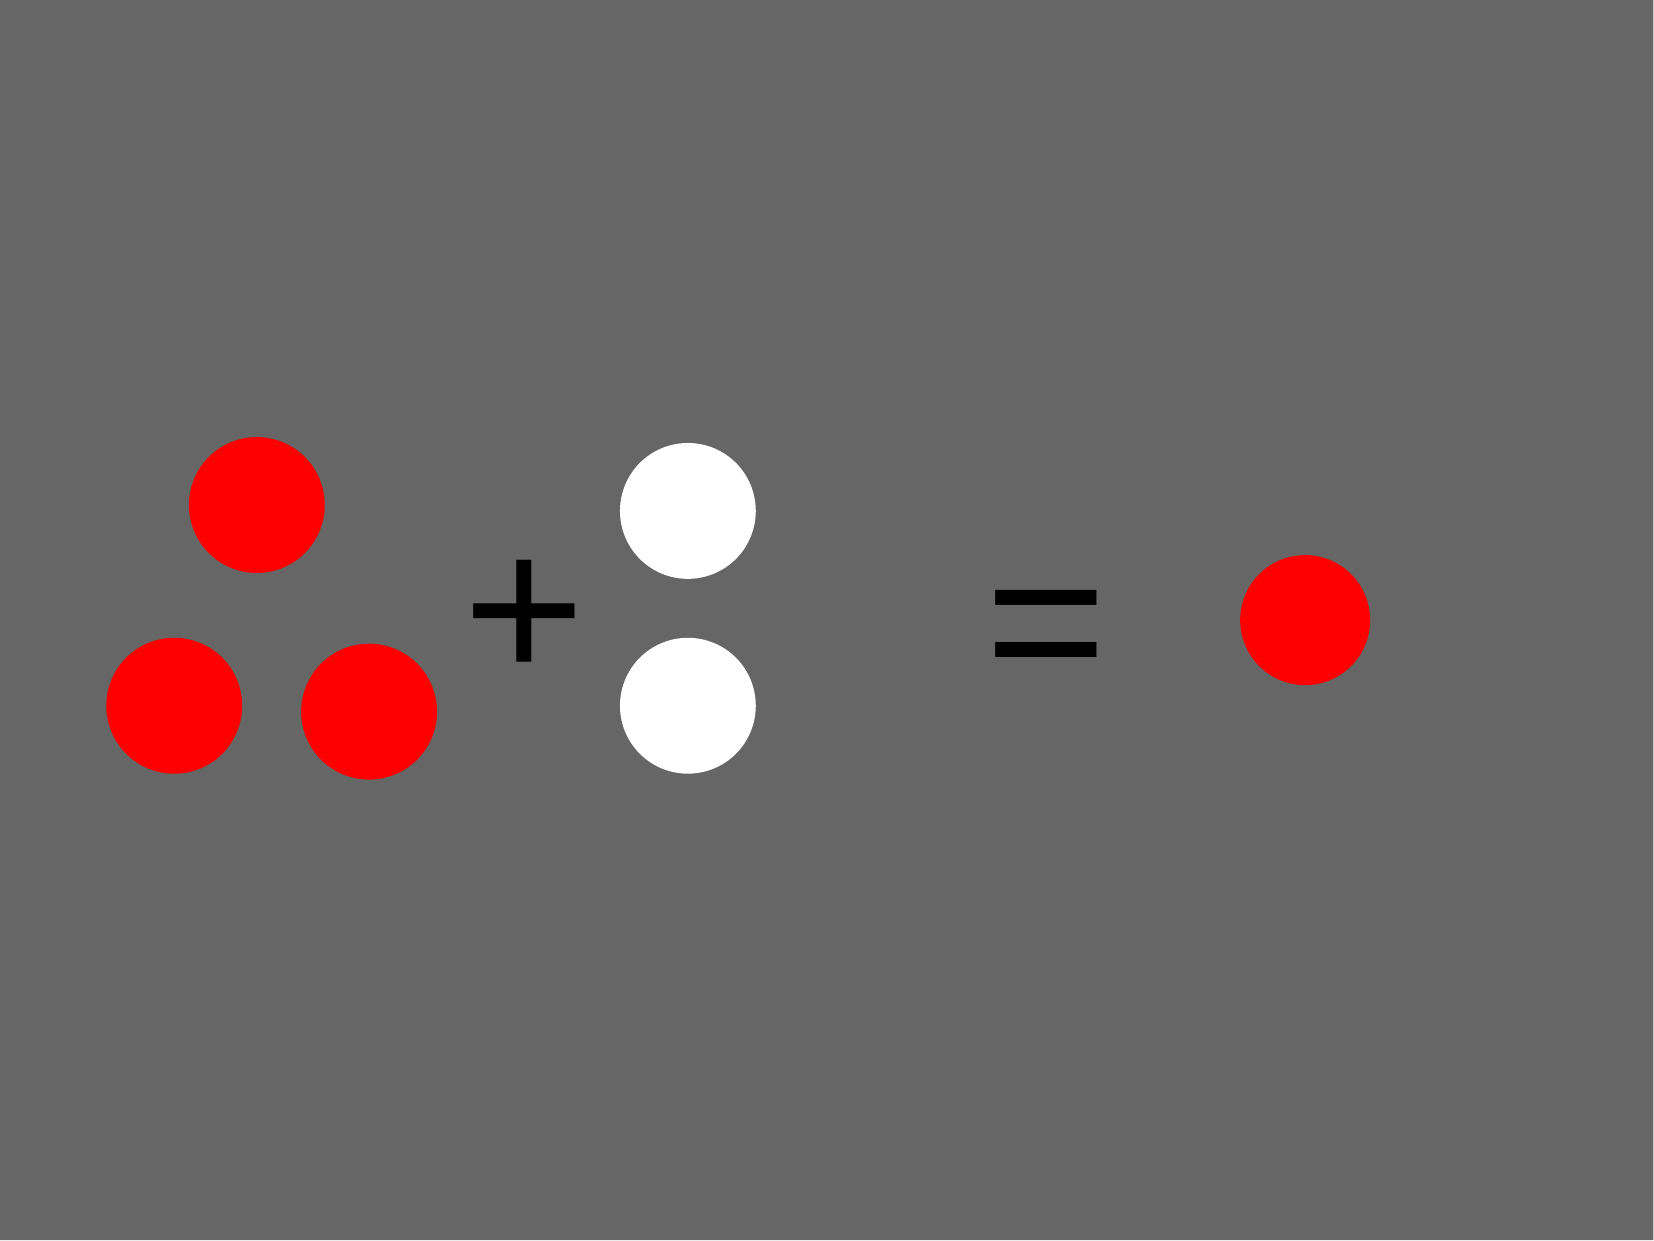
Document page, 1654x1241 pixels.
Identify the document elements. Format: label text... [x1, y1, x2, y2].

text_box = [970, 496, 1123, 745]
text_box [0, 0, 1654, 1241]
text_box + [448, 484, 600, 733]
